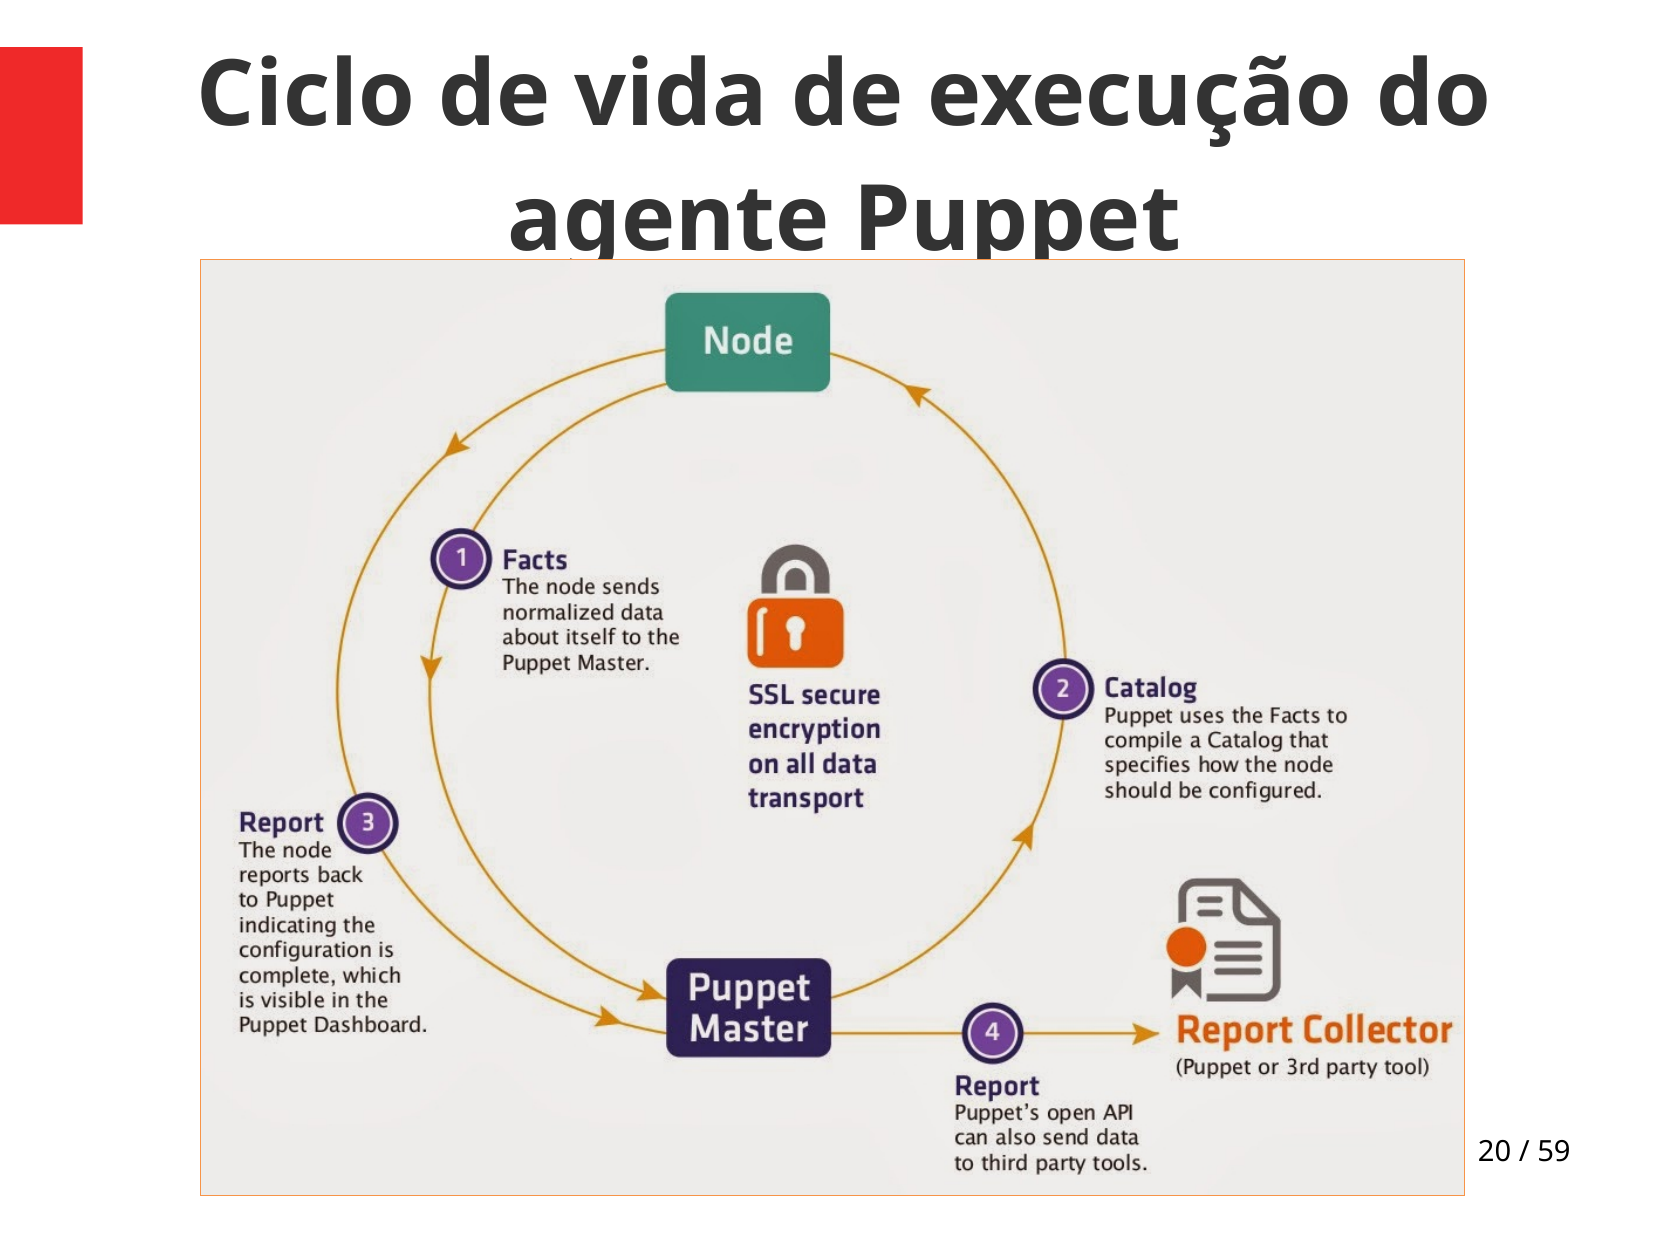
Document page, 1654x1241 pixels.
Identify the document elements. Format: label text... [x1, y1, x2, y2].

picture [200, 259, 1465, 1196]
title Ciclo de vida de execução do agente Puppet [118, 45, 1571, 260]
